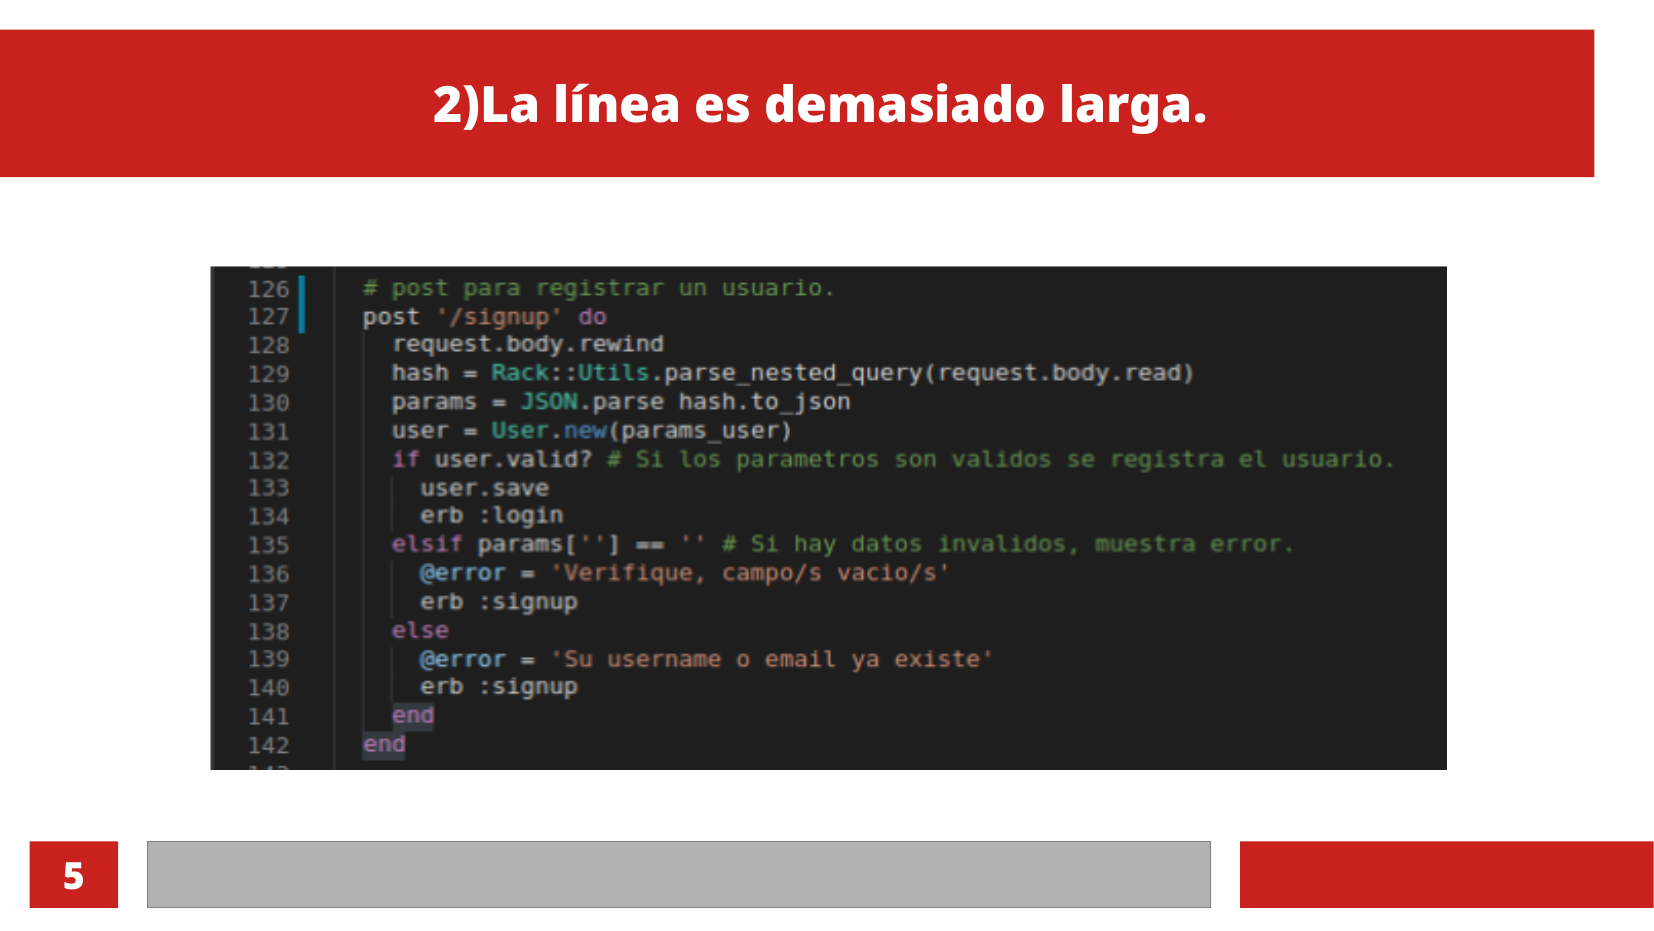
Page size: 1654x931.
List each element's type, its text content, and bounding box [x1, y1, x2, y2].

title 2)La línea es demasiado larga. [0, 29, 1595, 178]
picture [209, 265, 1447, 770]
